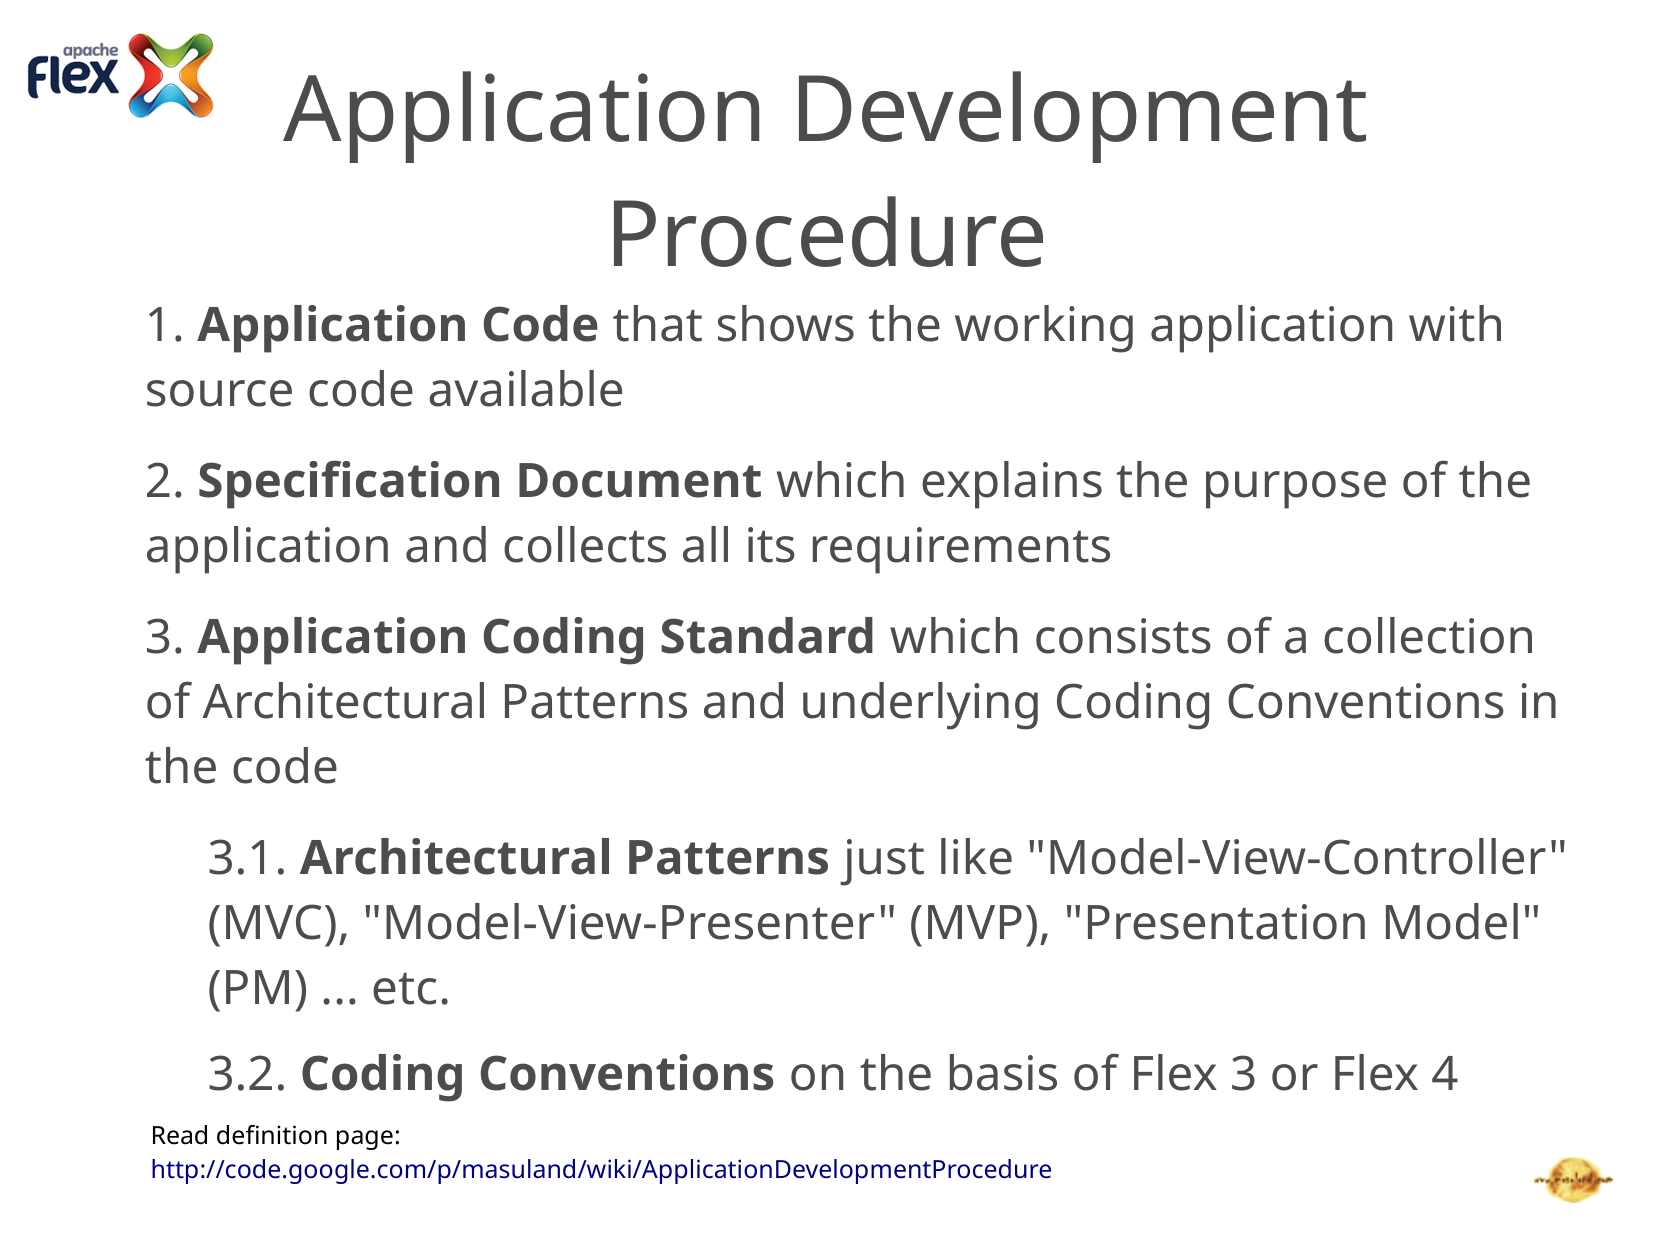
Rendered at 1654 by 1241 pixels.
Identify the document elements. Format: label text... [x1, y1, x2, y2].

list 1. Application Code that shows the working application with source code available 2. Specification Document which explains the purpose of the application and collects all its requirements 3. Application Coding Standard which consists of a collection of Architectural Patterns and underlying Coding Conventions in the code 3.1. Architectural Patterns just like "Model-View-Controller" (MVC), "Model-View-Presenter" (MVP), "Presentation Model" (PM) ... etc. 3.2. Coding Conventions on the basis of Flex 3 or Flex 4 [82, 290, 1571, 1109]
text_box Read definition page: http://code.google.com/p/masuland/wiki/ApplicationDevelopmentProcedure [135, 1110, 1317, 1156]
picture [25, 25, 215, 125]
picture [1534, 1157, 1613, 1203]
title Application Development Procedure [205, 58, 1448, 280]
